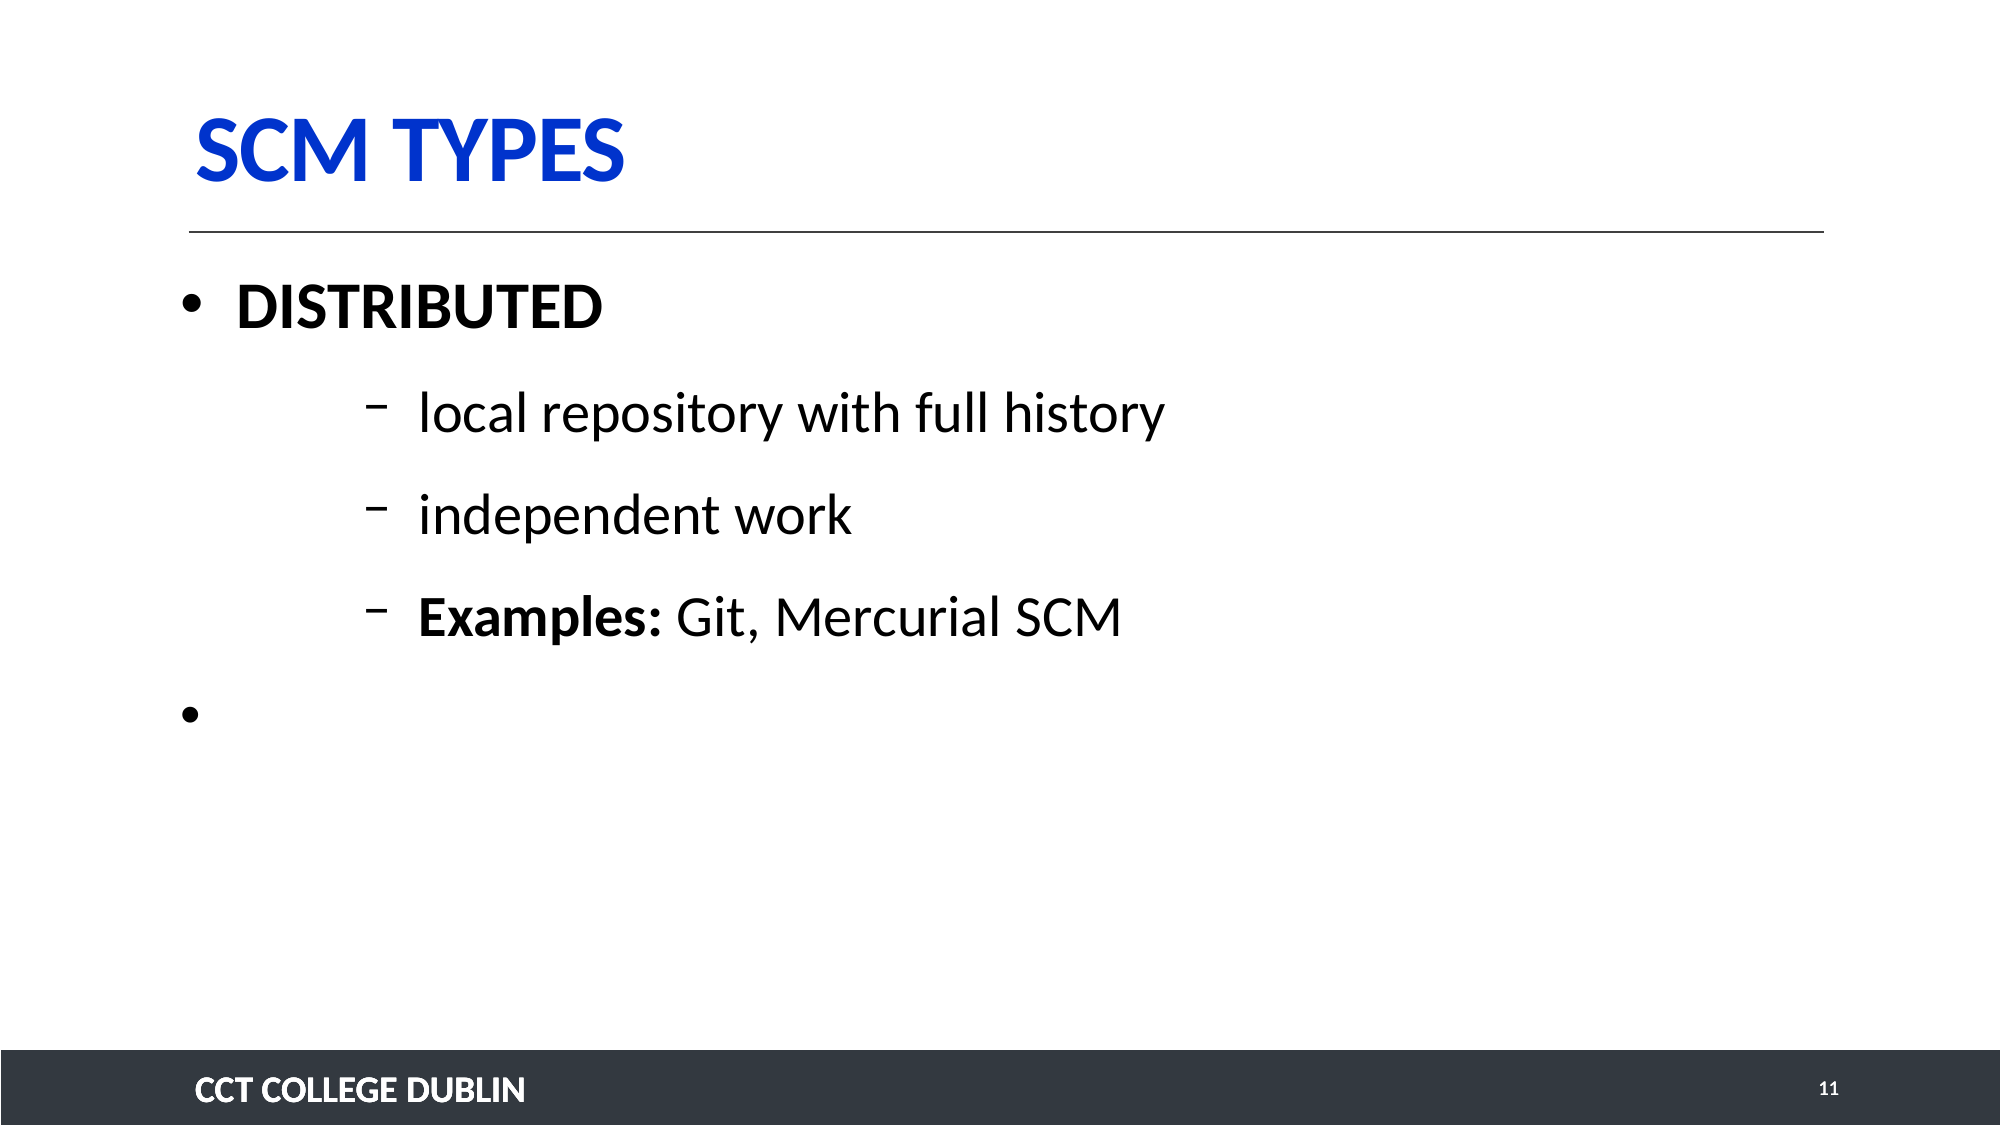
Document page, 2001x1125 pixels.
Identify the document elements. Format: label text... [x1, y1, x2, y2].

list DISTRIBUTED local repository with full history independent work Examples: Git, Mercurial SCM [180, 246, 1831, 1043]
title SCM TYPES [180, 7, 1831, 211]
text_box CCT COLLEGE DUBLIN [180, 1057, 1299, 1118]
text_box [1803, 1057, 1932, 1118]
